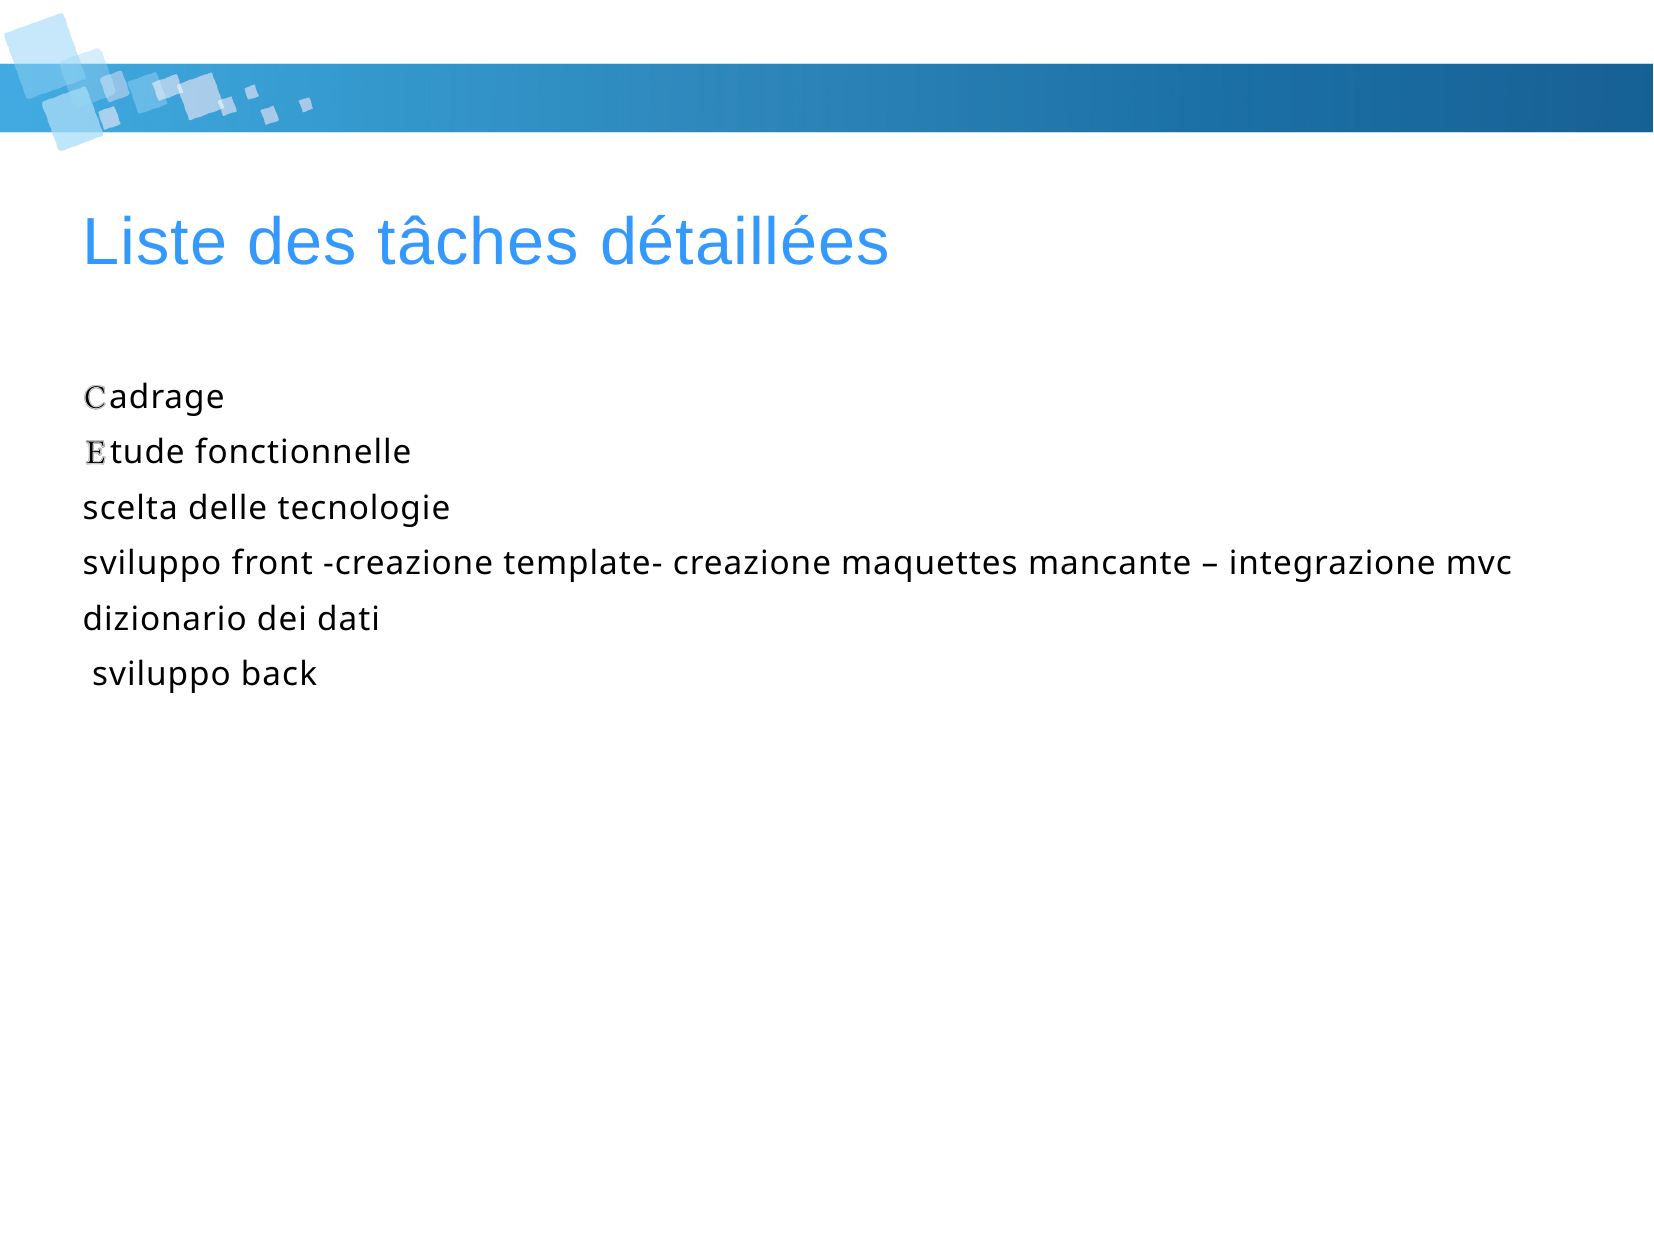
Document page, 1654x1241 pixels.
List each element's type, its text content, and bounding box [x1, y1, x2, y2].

title Liste des tâches détaillées [82, 131, 1571, 339]
list Cadrage Etude fonctionnelle scelta delle tecnologie sviluppo front -creazione template- creazione maquettes mancante – integrazione mvc dizionario dei dati sviluppo back [82, 372, 1571, 1093]
picture [0, 0, 1653, 1238]
